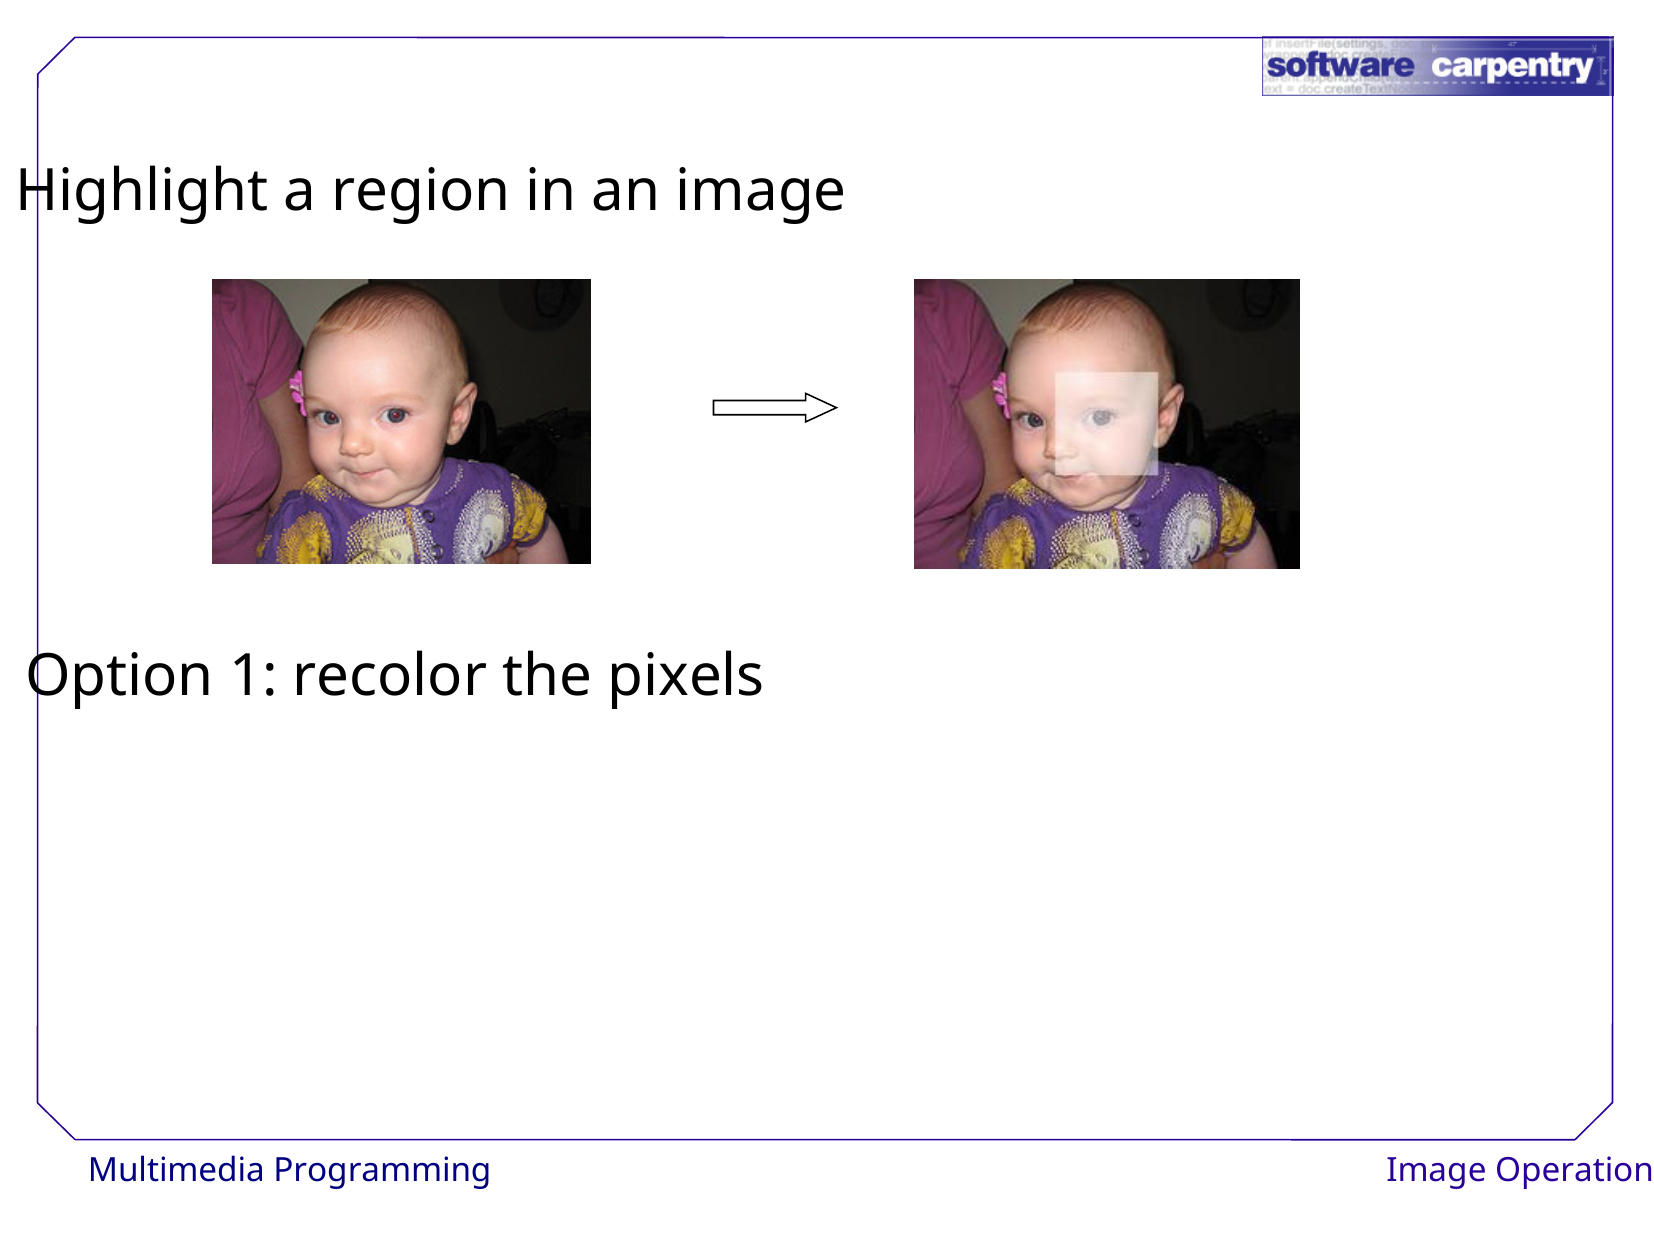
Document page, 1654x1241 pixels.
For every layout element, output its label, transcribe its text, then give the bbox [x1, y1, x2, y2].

text_box Highlight a region in an image [1, 109, 1012, 231]
text_box Option 1: recolor the pixels [10, 594, 930, 715]
picture [212, 279, 591, 564]
picture [914, 279, 1300, 569]
picture [1262, 36, 1614, 96]
